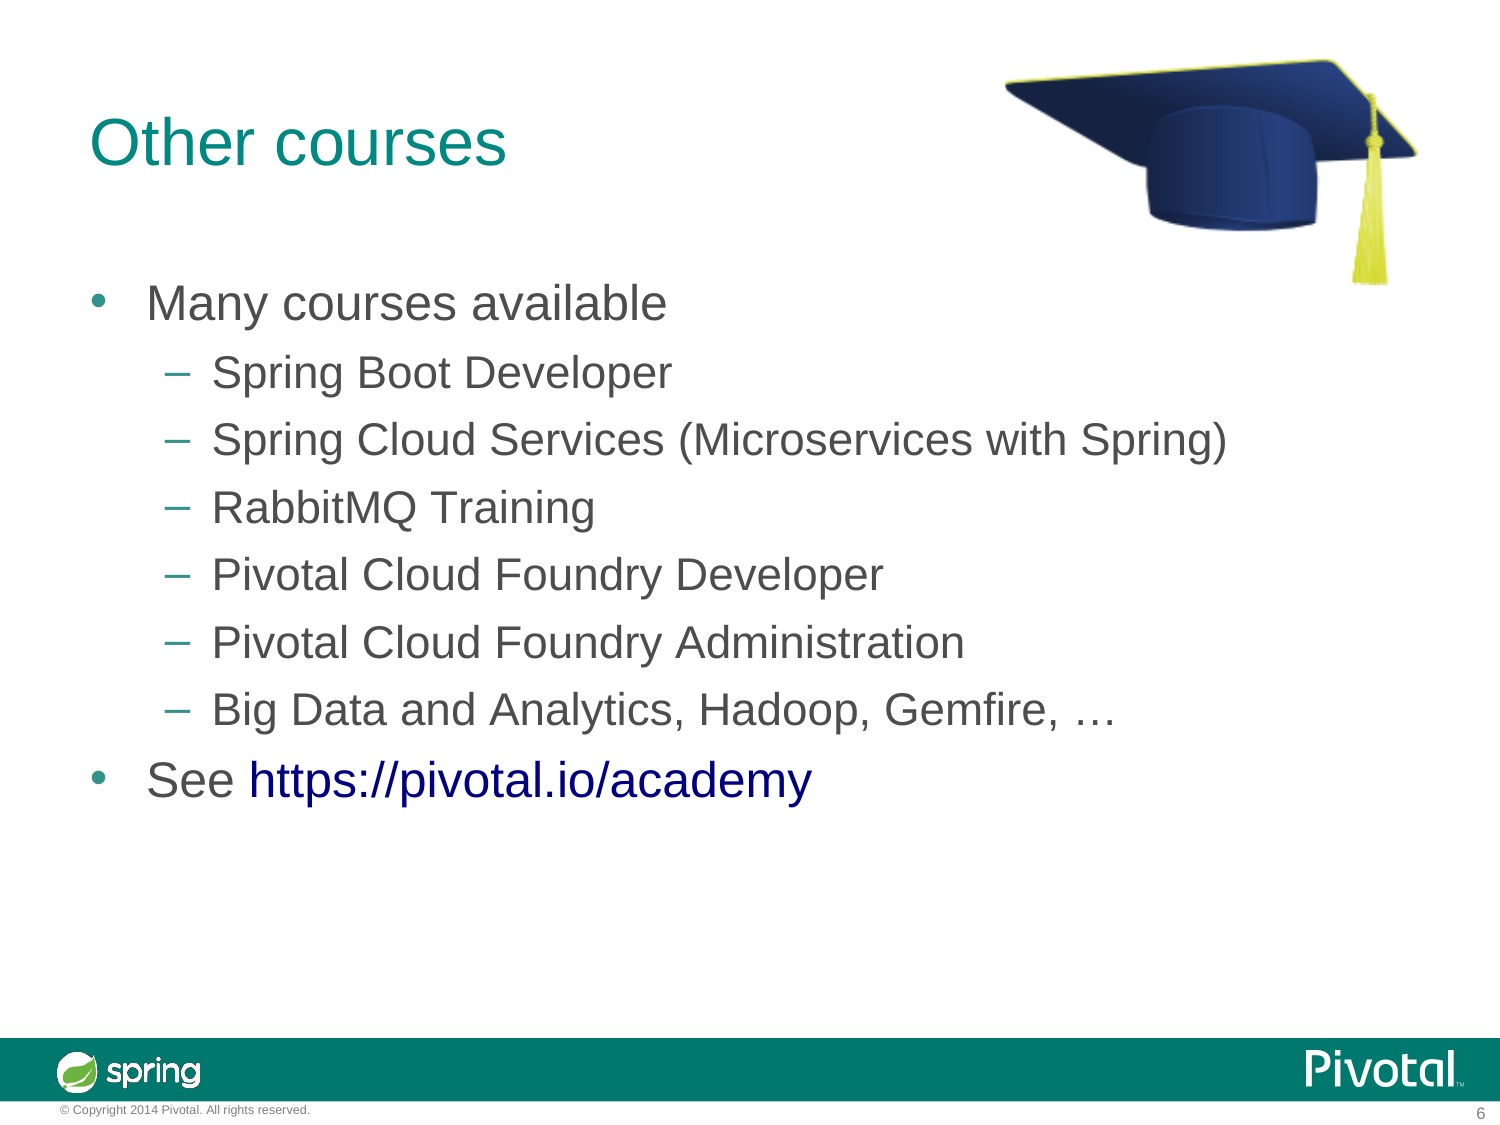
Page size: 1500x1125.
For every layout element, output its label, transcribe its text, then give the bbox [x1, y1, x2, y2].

picture [32, 1041, 210, 1103]
picture [1306, 1050, 1464, 1087]
list Many courses available Spring Boot Developer Spring Cloud Services (Microservices with Spring) RabbitMQ Training Pivotal Cloud Foundry Developer Pivotal Cloud Foundry Administration Big Data and Analytics, Hadoop, Gemfire, … See https://pivotal.io/academy [75, 262, 1426, 1005]
picture [1005, 59, 1418, 286]
title Other courses [75, 45, 1426, 233]
